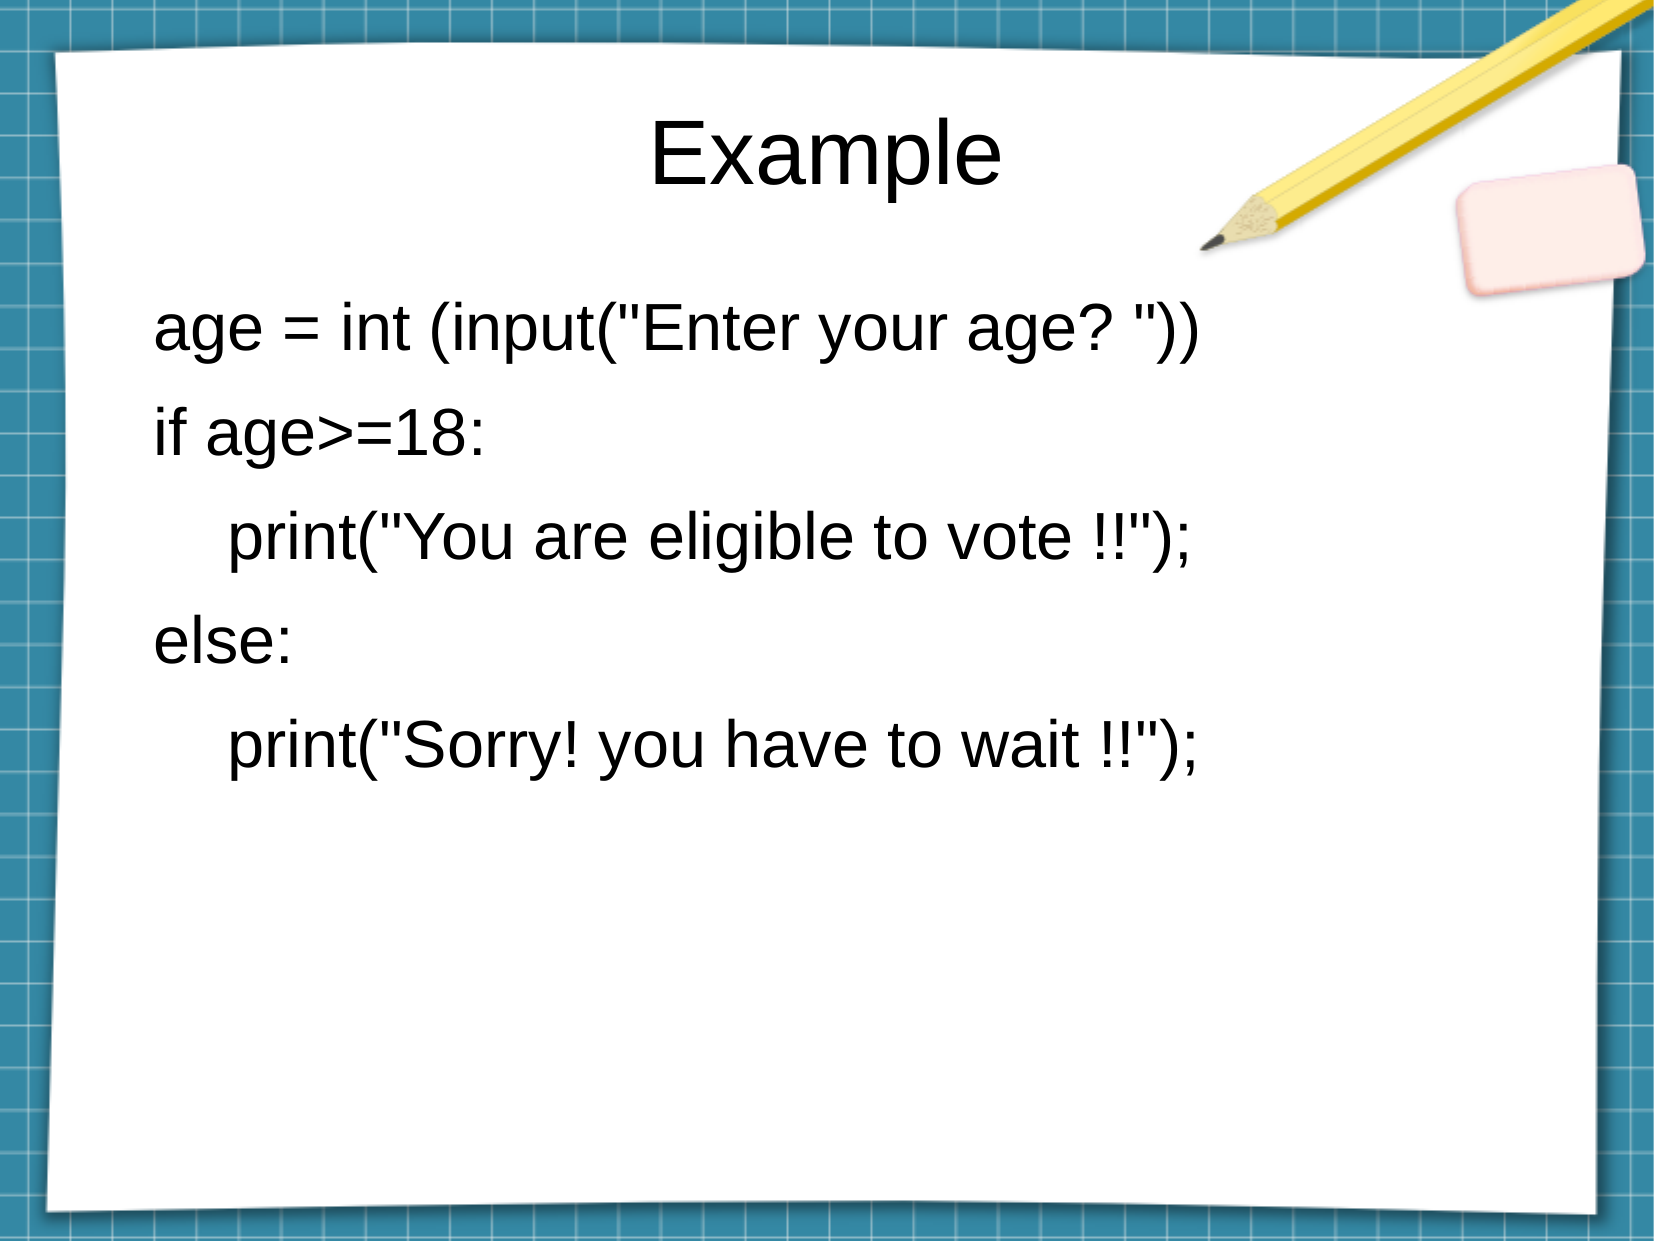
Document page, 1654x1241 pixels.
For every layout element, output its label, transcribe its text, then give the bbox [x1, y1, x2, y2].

list age = int (input("Enter your age? ")) if age>=18: print("You are eligible to vote !!"); else: print("Sorry! you have to wait !!"); [82, 290, 1571, 1010]
picture [0, 0, 1654, 1241]
title Example [82, 49, 1571, 257]
